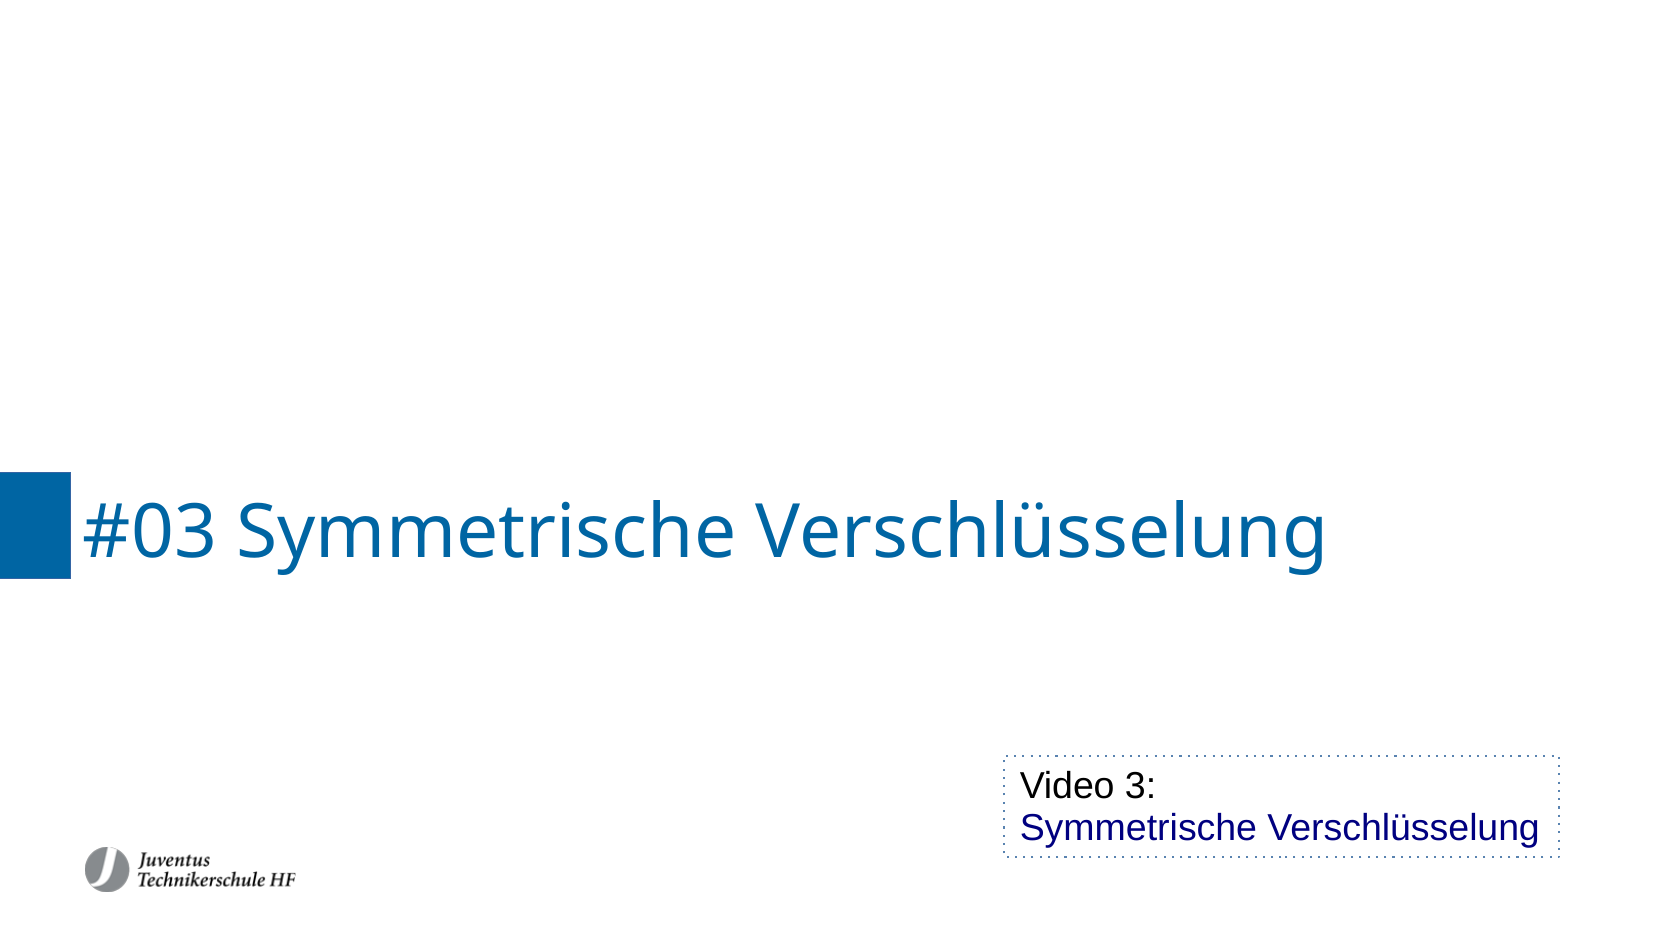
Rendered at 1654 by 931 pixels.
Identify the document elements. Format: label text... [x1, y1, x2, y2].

text_box Video 3: Symmetrische Verschlüsselung [1003, 756, 1560, 857]
picture [85, 847, 296, 892]
title #03 Symmetrische Verschlüsselung [82, 450, 1571, 606]
